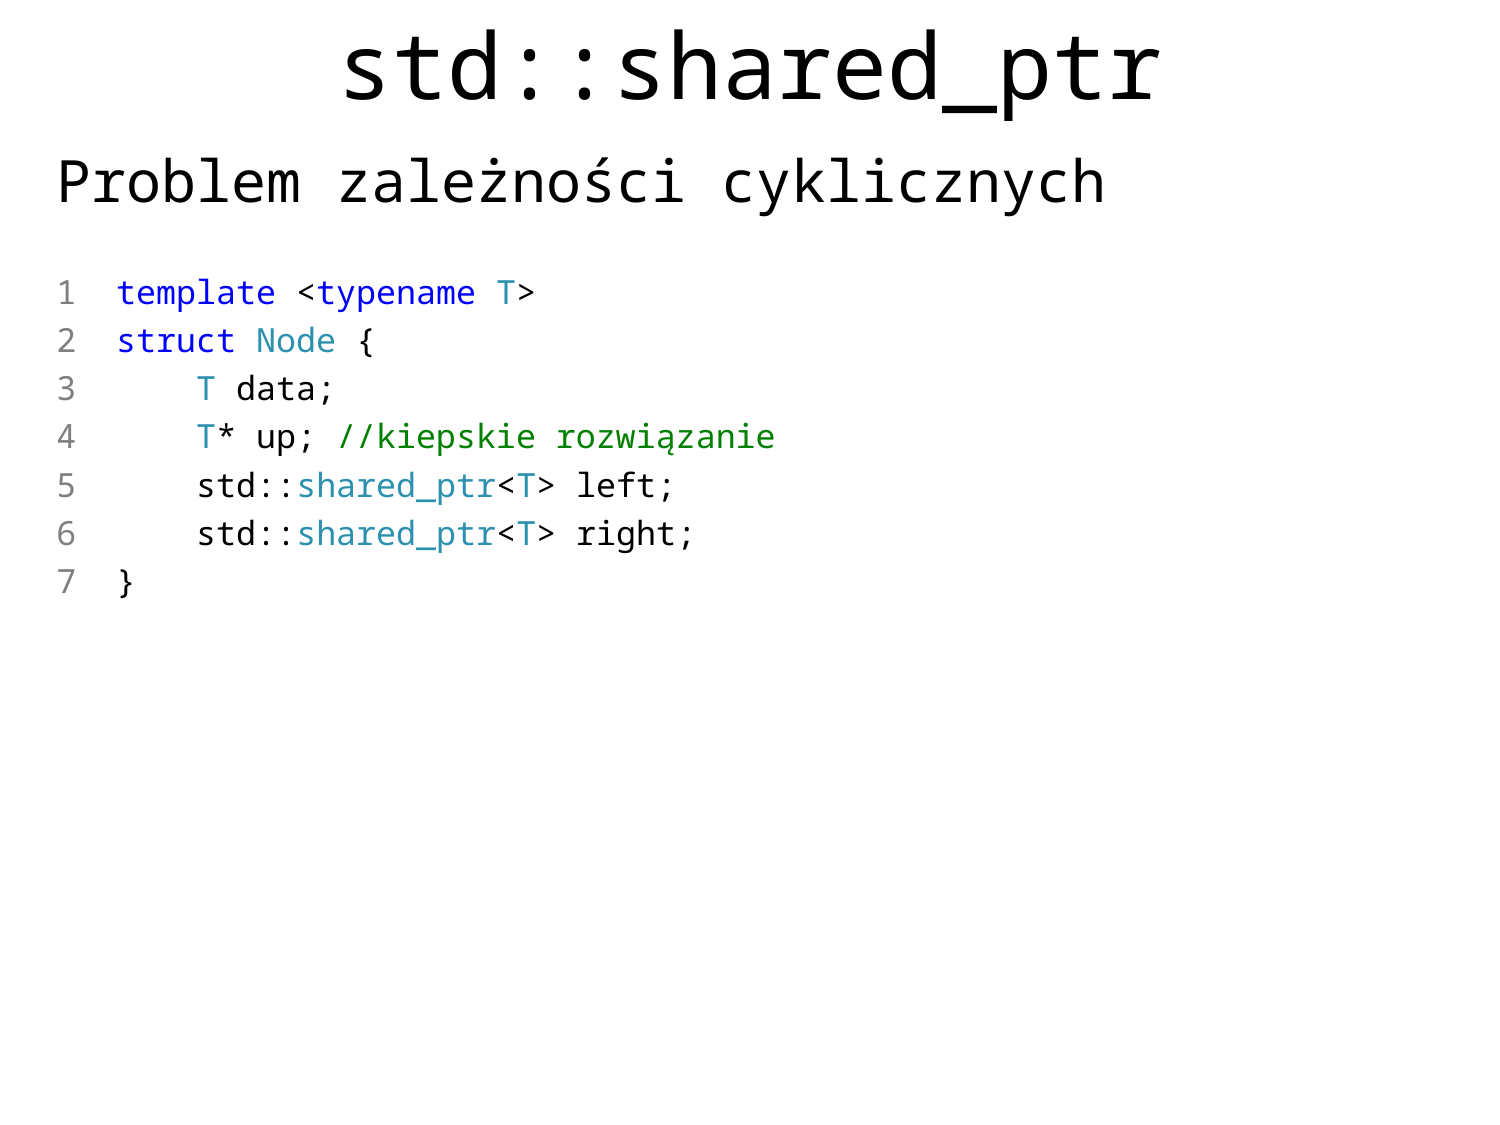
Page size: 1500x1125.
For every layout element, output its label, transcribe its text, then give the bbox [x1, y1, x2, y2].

list Problem zależności cyklicznych 1 template <typename T> 2 struct Node { 3 T data; 4 T* up; //kiepskie rozwiązanie 5 std::shared_ptr<T> left; 6 std::shared_ptr<T> right; 7 } [41, 137, 1459, 1125]
title std::shared_ptr [0, 0, 1500, 126]
